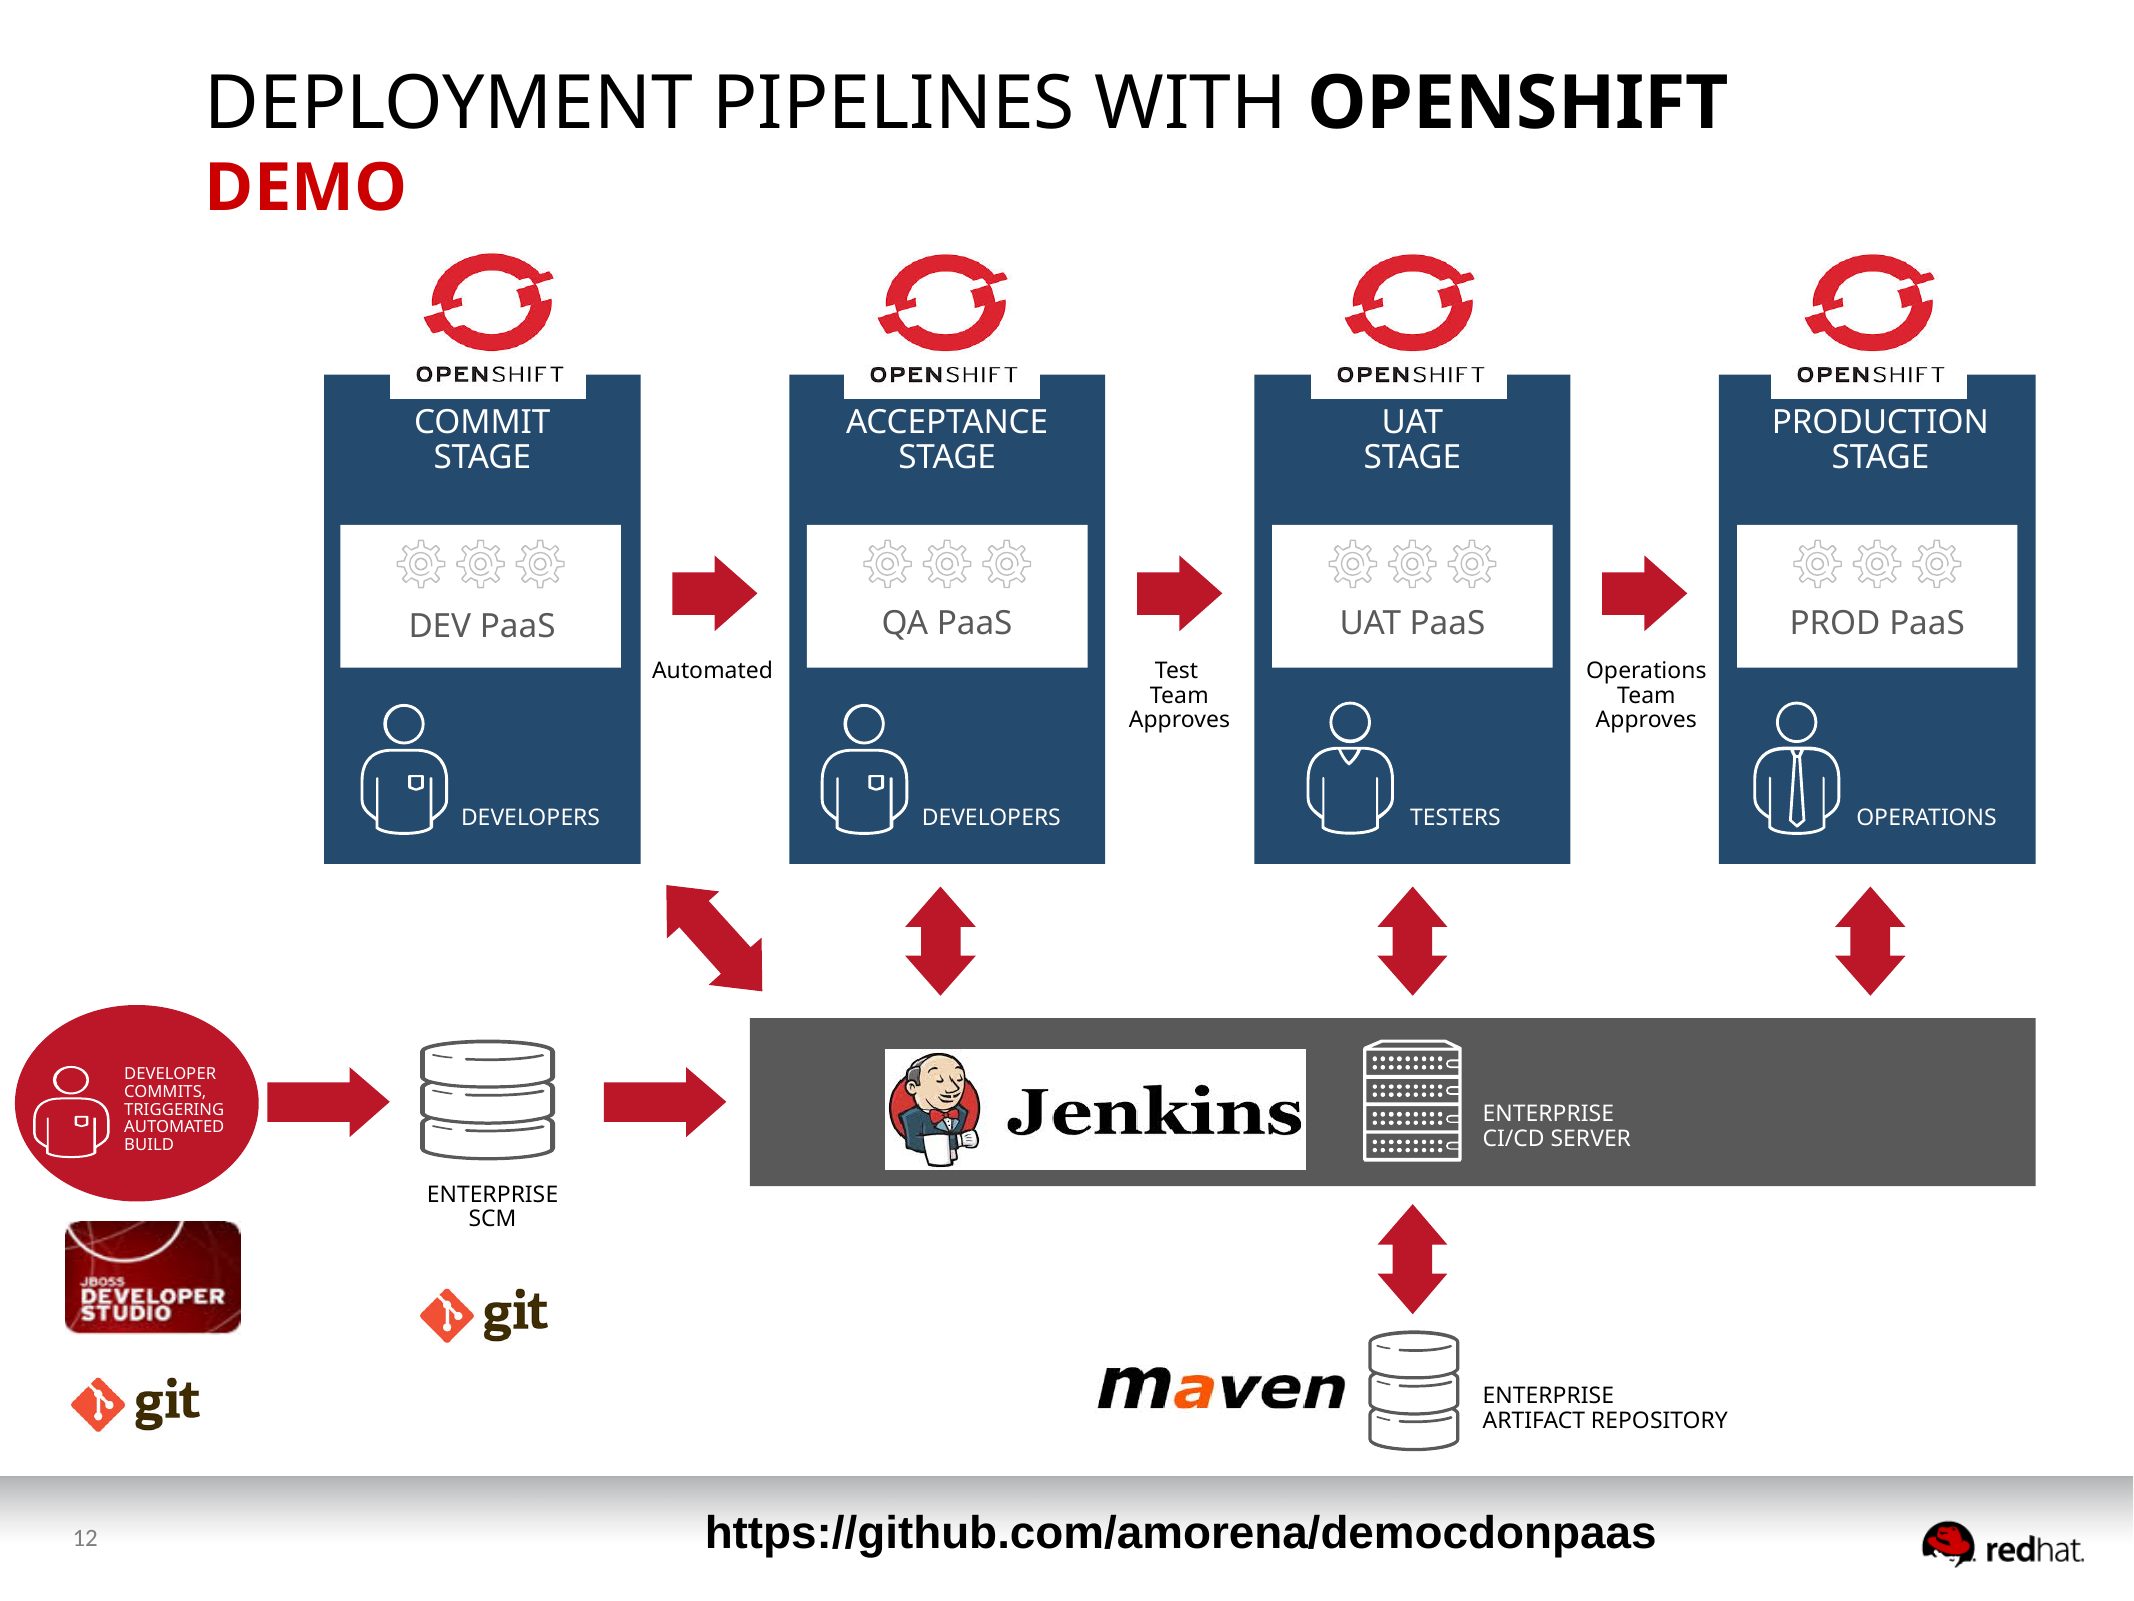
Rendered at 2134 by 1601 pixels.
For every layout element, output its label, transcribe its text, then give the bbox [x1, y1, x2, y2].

text_box [1368, 1330, 1460, 1452]
title Deployment Pipelines with OpenShift DEMO [204, 53, 2063, 200]
text_box https://github.com/amorena/democdonpaas [690, 1500, 1801, 1567]
text_box PRODUCTION STAGE [1710, 397, 2051, 484]
text_box DEVELOPER COMMITS, TRIGGERING AUTOMATED BUILD [109, 1057, 270, 1162]
text_box [1835, 886, 1906, 996]
text_box [1602, 555, 1688, 632]
text_box PROD PaaS [1769, 598, 1986, 650]
text_box ENTERPRISE SCM [399, 1175, 586, 1240]
text_box COMMIT STAGE [356, 397, 609, 484]
picture [420, 1251, 548, 1381]
text_box ENTERPRISE CI/CD SERVER [1467, 1094, 1775, 1159]
text_box Automated [616, 651, 809, 691]
text_box [14, 1005, 245, 1202]
text_box [905, 886, 976, 996]
text_box Operations Team Approves [1557, 651, 1736, 741]
text_box [1718, 484, 2036, 864]
text_box [1967, 374, 2036, 397]
text_box [666, 885, 763, 992]
picture [0, 1476, 2134, 1601]
text_box [324, 374, 641, 864]
slide_number <number> [72, 1510, 206, 1563]
picture [71, 1340, 200, 1469]
text_box [603, 1067, 727, 1138]
text_box DEVELOPERS [446, 798, 632, 838]
text_box [1137, 555, 1223, 632]
text_box TESTERS [1395, 798, 1581, 838]
picture [390, 239, 586, 399]
text_box ENTERPRISE ARTIFACT REPOSITORY [1467, 1376, 1775, 1441]
text_box UAT STAGE [1286, 397, 1539, 484]
text_box [672, 555, 758, 632]
text_box [420, 1039, 556, 1161]
text_box DEV PaaS [374, 601, 591, 653]
text_box ACCEPTANCE STAGE [821, 397, 1073, 484]
picture [1095, 1350, 1351, 1426]
text_box OPERATIONS [1841, 798, 2027, 838]
picture [1771, 240, 1967, 399]
picture [844, 240, 1040, 399]
text_box [267, 1067, 390, 1138]
text_box [789, 374, 1106, 864]
text_box QA PaaS [839, 598, 1056, 650]
text_box [1377, 886, 1448, 996]
text_box [1254, 374, 1571, 864]
picture [885, 1049, 1306, 1171]
text_box DEVELOPERS [907, 798, 1093, 838]
text_box [749, 1018, 2036, 1187]
text_box UAT PaaS [1304, 598, 1521, 650]
text_box [1718, 374, 1771, 397]
text_box [1377, 1204, 1448, 1315]
text_box Test Team Approves [1105, 651, 1253, 741]
picture [1311, 240, 1507, 399]
picture [65, 1221, 241, 1336]
